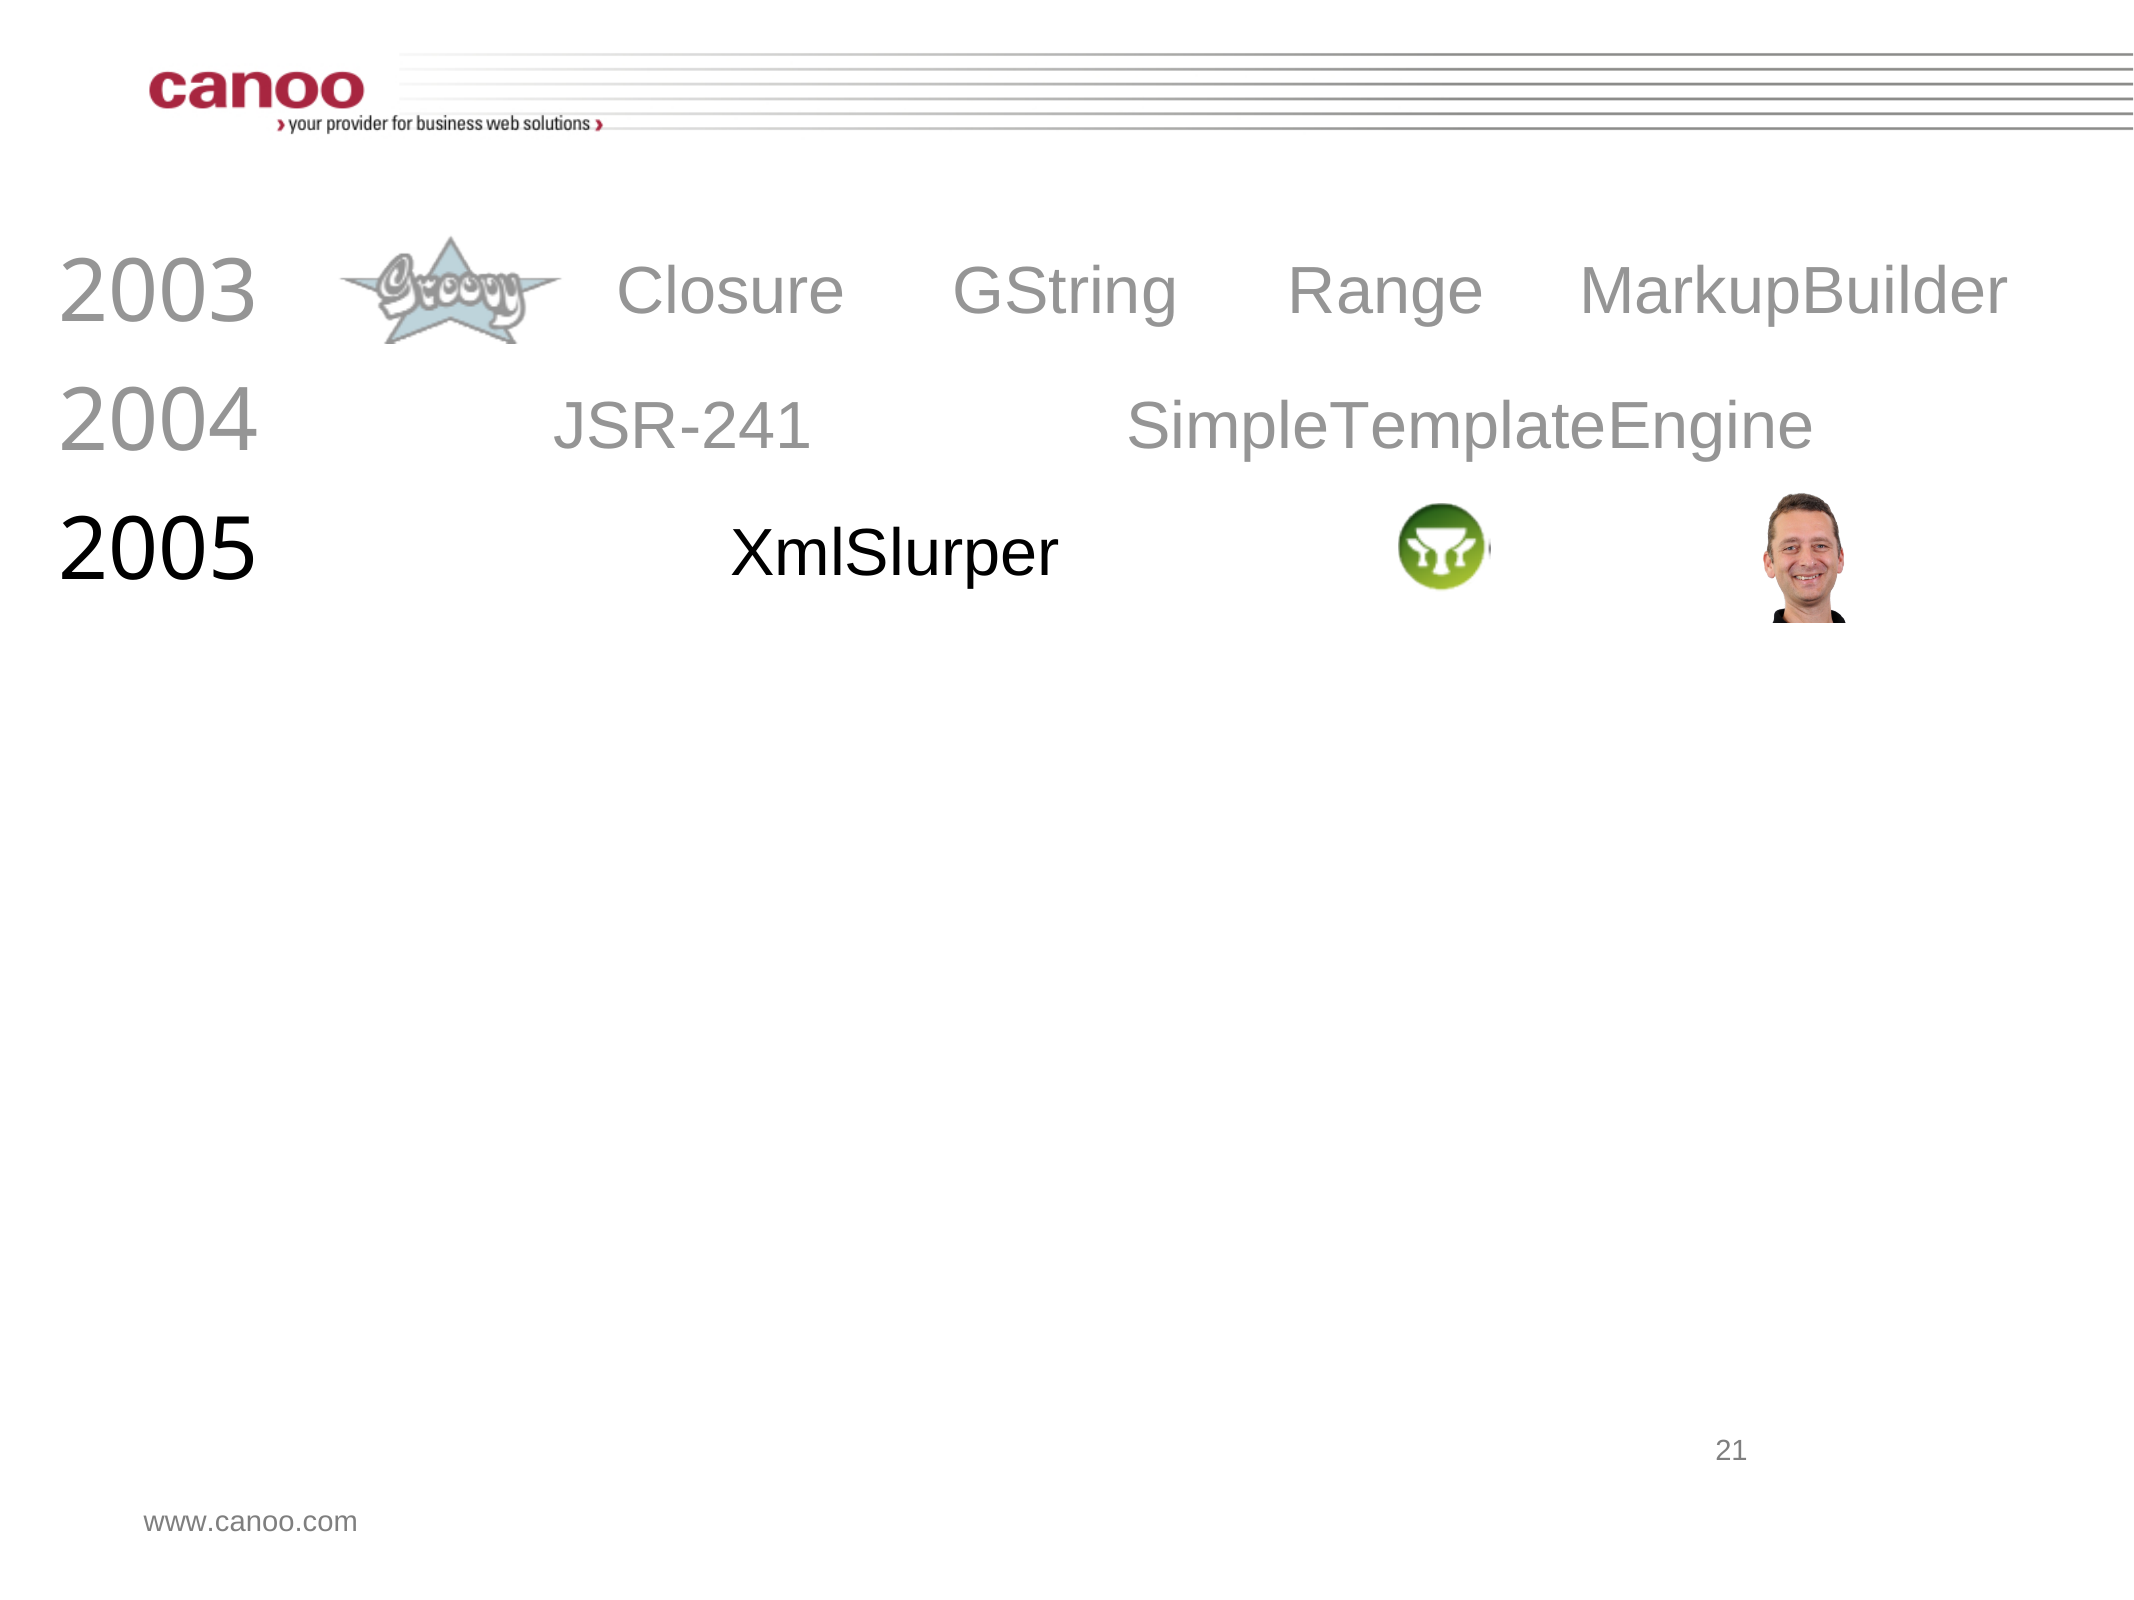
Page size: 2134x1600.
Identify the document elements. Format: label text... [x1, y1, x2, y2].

picture [0, 21, 2134, 188]
text_box XmlSlurper [715, 501, 1076, 597]
text_box <number> [1705, 1423, 1758, 1474]
picture [37, 225, 2101, 623]
text_box 2005 [43, 488, 297, 605]
picture [1398, 503, 1491, 594]
